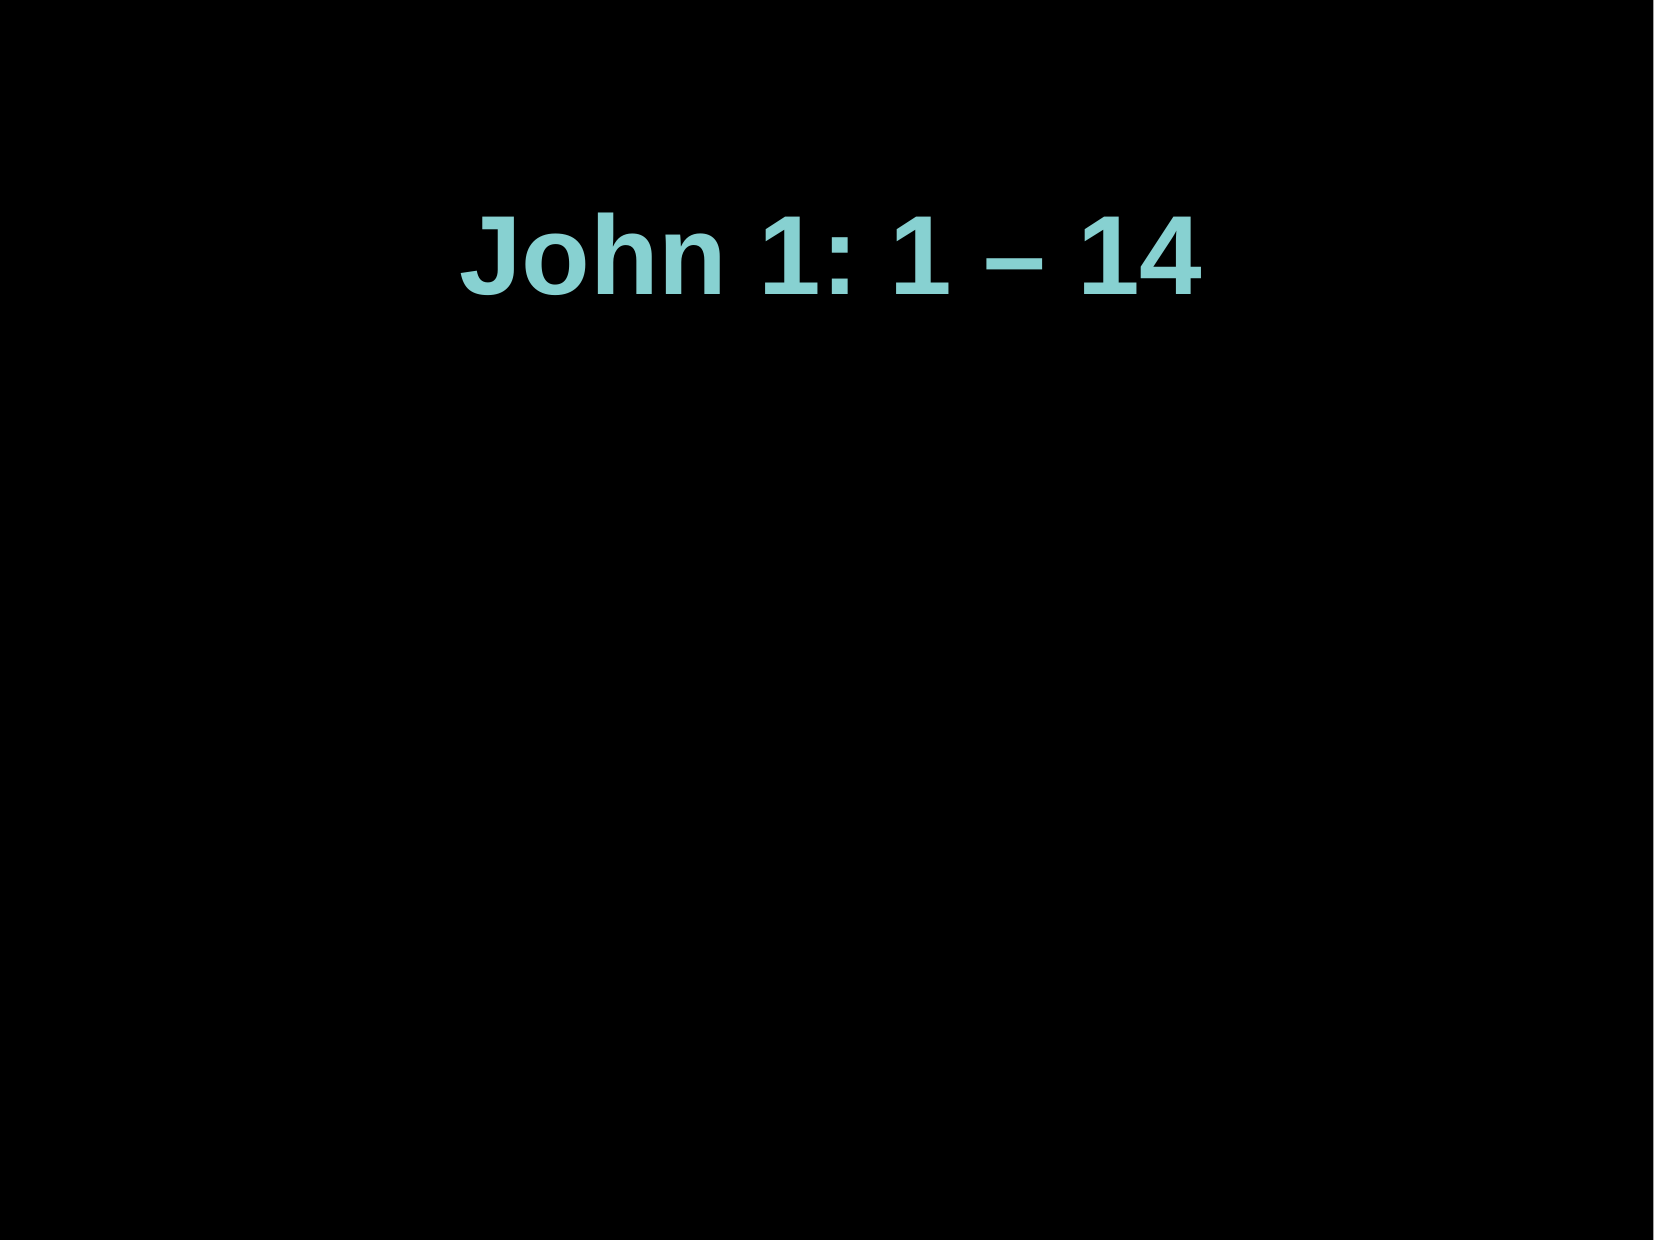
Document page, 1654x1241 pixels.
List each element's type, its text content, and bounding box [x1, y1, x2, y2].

text_box John 1: 1 – 14 [59, 59, 1603, 1179]
